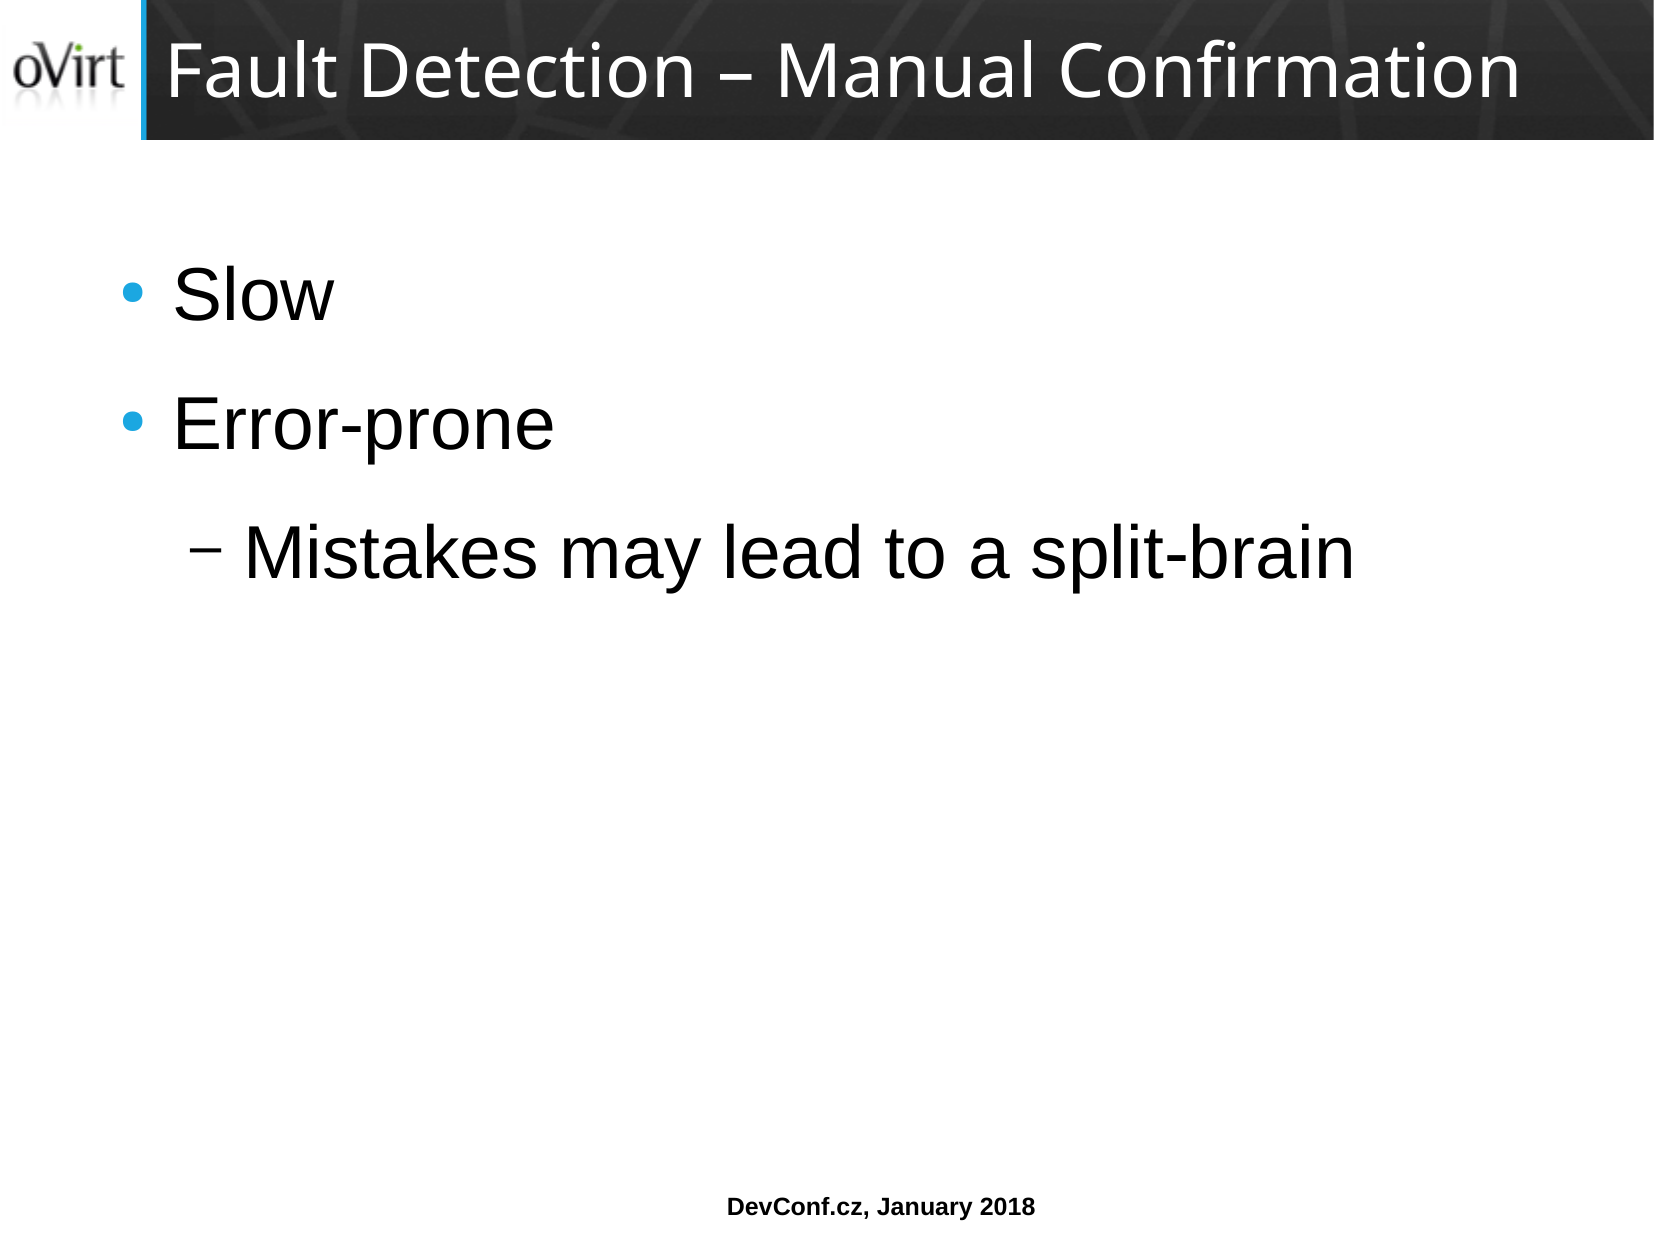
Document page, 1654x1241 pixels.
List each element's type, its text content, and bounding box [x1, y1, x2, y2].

text_box Slow Error-prone Mistakes may lead to a split-brain [86, 244, 1576, 1126]
picture [0, 0, 1654, 140]
title Fault Detection – Manual Confirmation [164, 11, 1653, 126]
